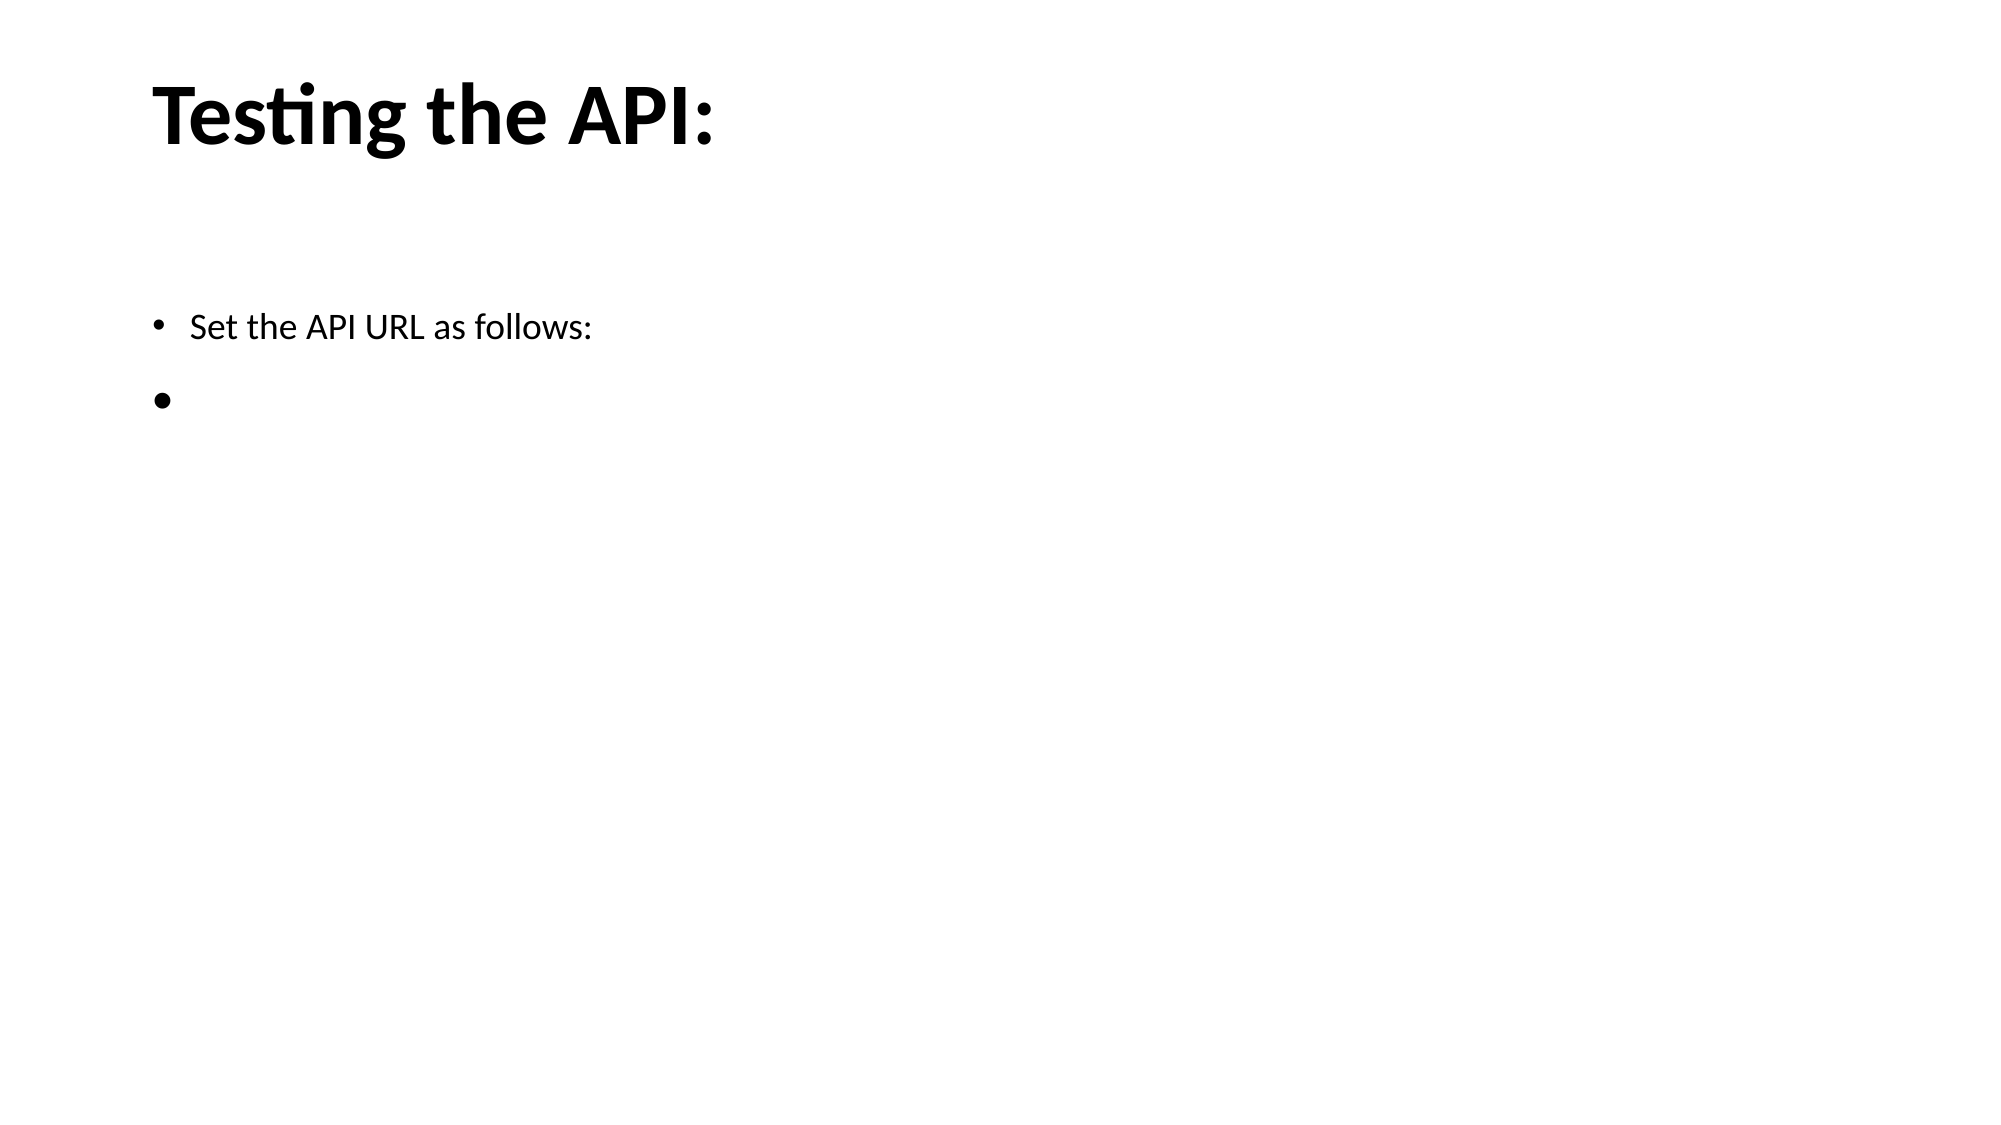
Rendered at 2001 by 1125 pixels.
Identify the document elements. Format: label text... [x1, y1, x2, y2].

list Set the API URL as follows: [137, 299, 1863, 1014]
title Testing the API: [137, 59, 1863, 278]
